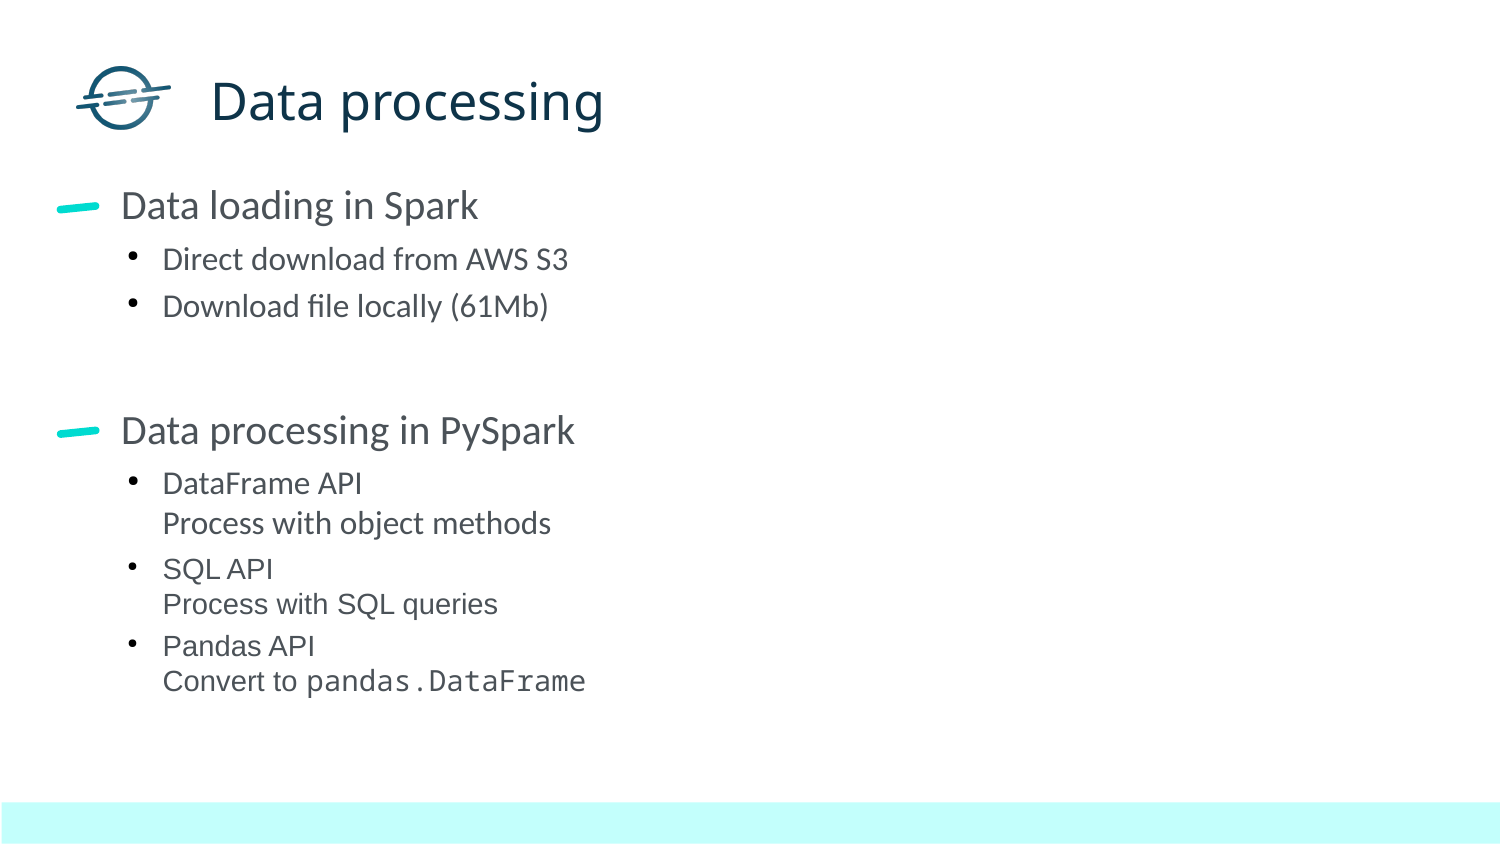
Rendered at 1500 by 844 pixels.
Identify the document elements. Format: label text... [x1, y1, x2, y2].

text_box [1, 802, 1500, 844]
picture [76, 66, 171, 130]
title Data loading in Spark [106, 162, 635, 236]
title DataFrame API Process with object methods [112, 446, 576, 535]
title Direct download from AWS S3 [112, 222, 586, 269]
title Data processing in PySpark [106, 387, 635, 475]
text_box [56, 426, 100, 438]
text_box [56, 202, 100, 214]
title Data processing [195, 53, 1178, 141]
title Download file locally (61Mb) [112, 269, 623, 328]
title Pandas API Convert to pandas.DataFrame [112, 611, 626, 711]
title SQL API Process with SQL queries [112, 535, 626, 611]
